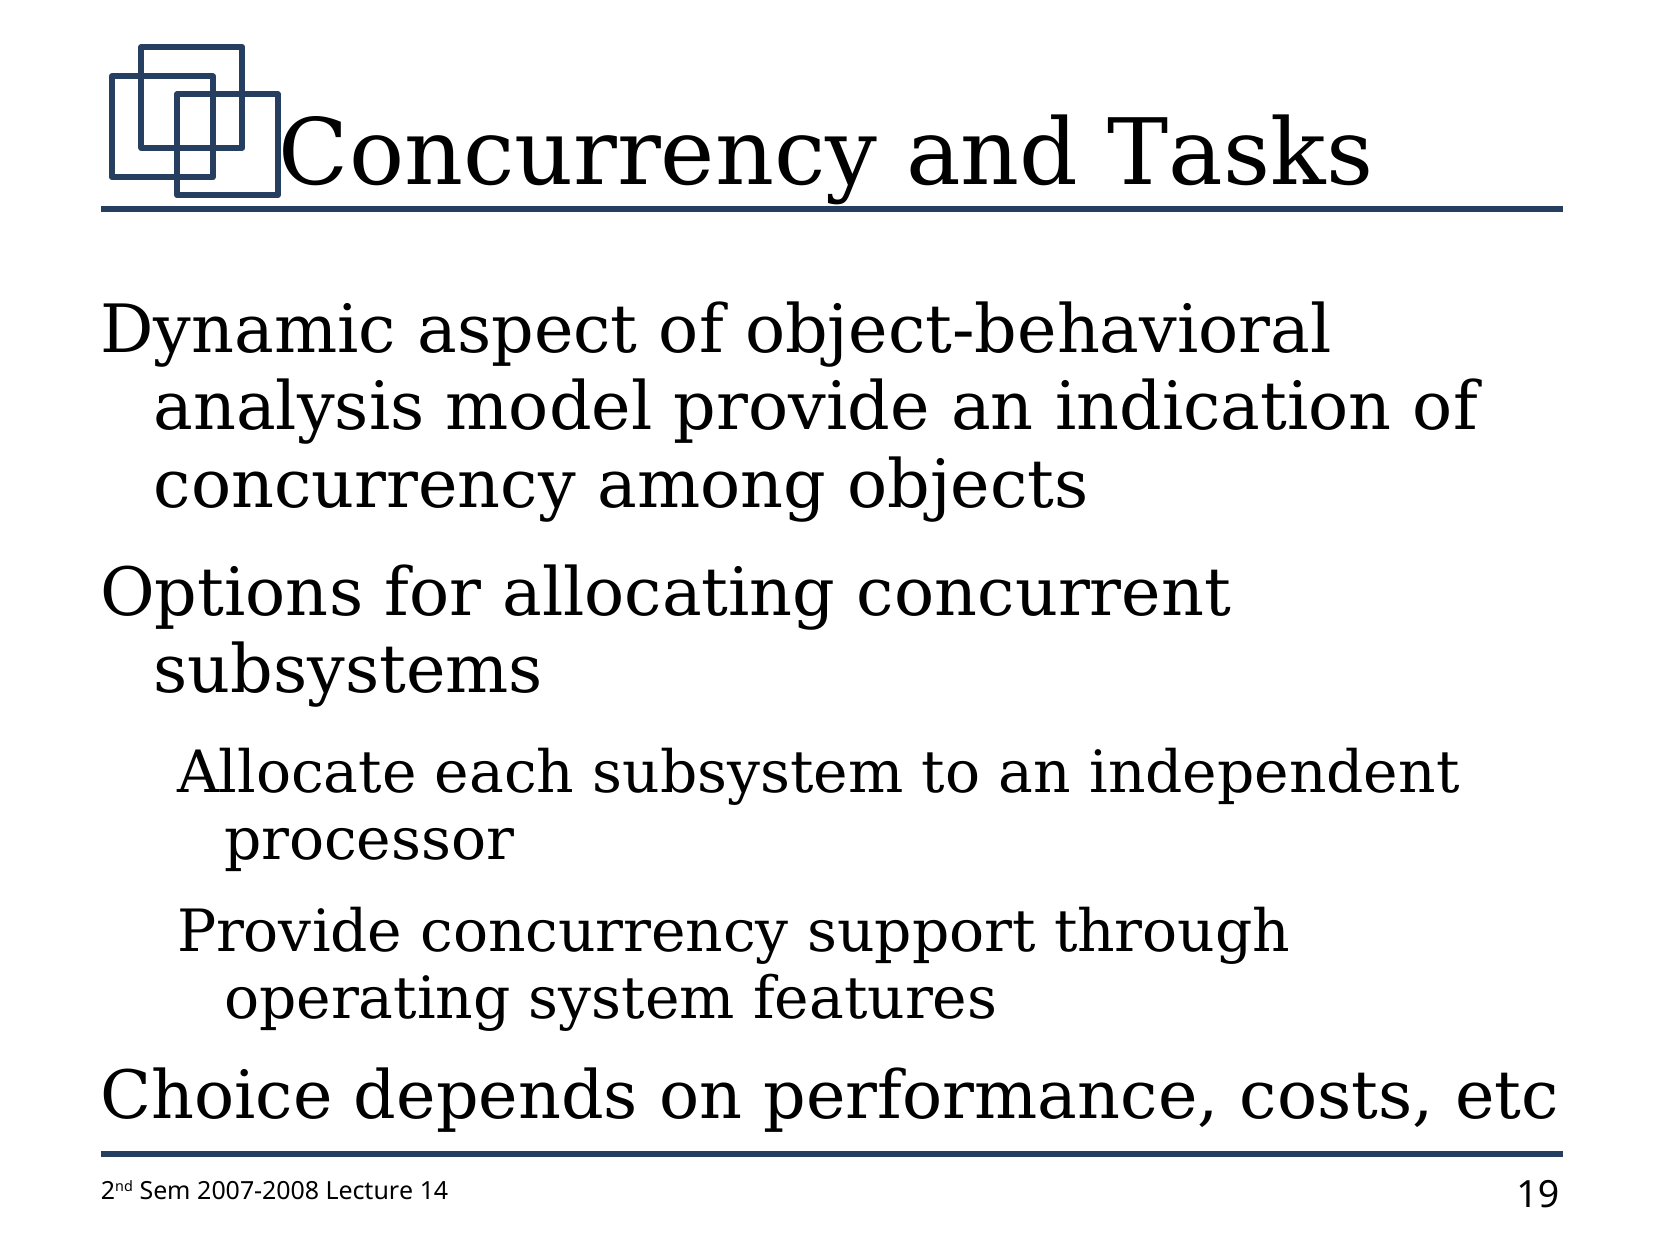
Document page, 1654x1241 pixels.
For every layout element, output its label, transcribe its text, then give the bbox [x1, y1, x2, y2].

title Concurrency and Tasks [82, 49, 1571, 257]
list Dynamic aspect of object-behavioral analysis model provide an indication of concurrency among objects Options for allocating concurrent subsystems Allocate each subsystem to an independent processor Provide concurrency support through operating system features Choice depends on performance, costs, etc [82, 290, 1571, 1212]
